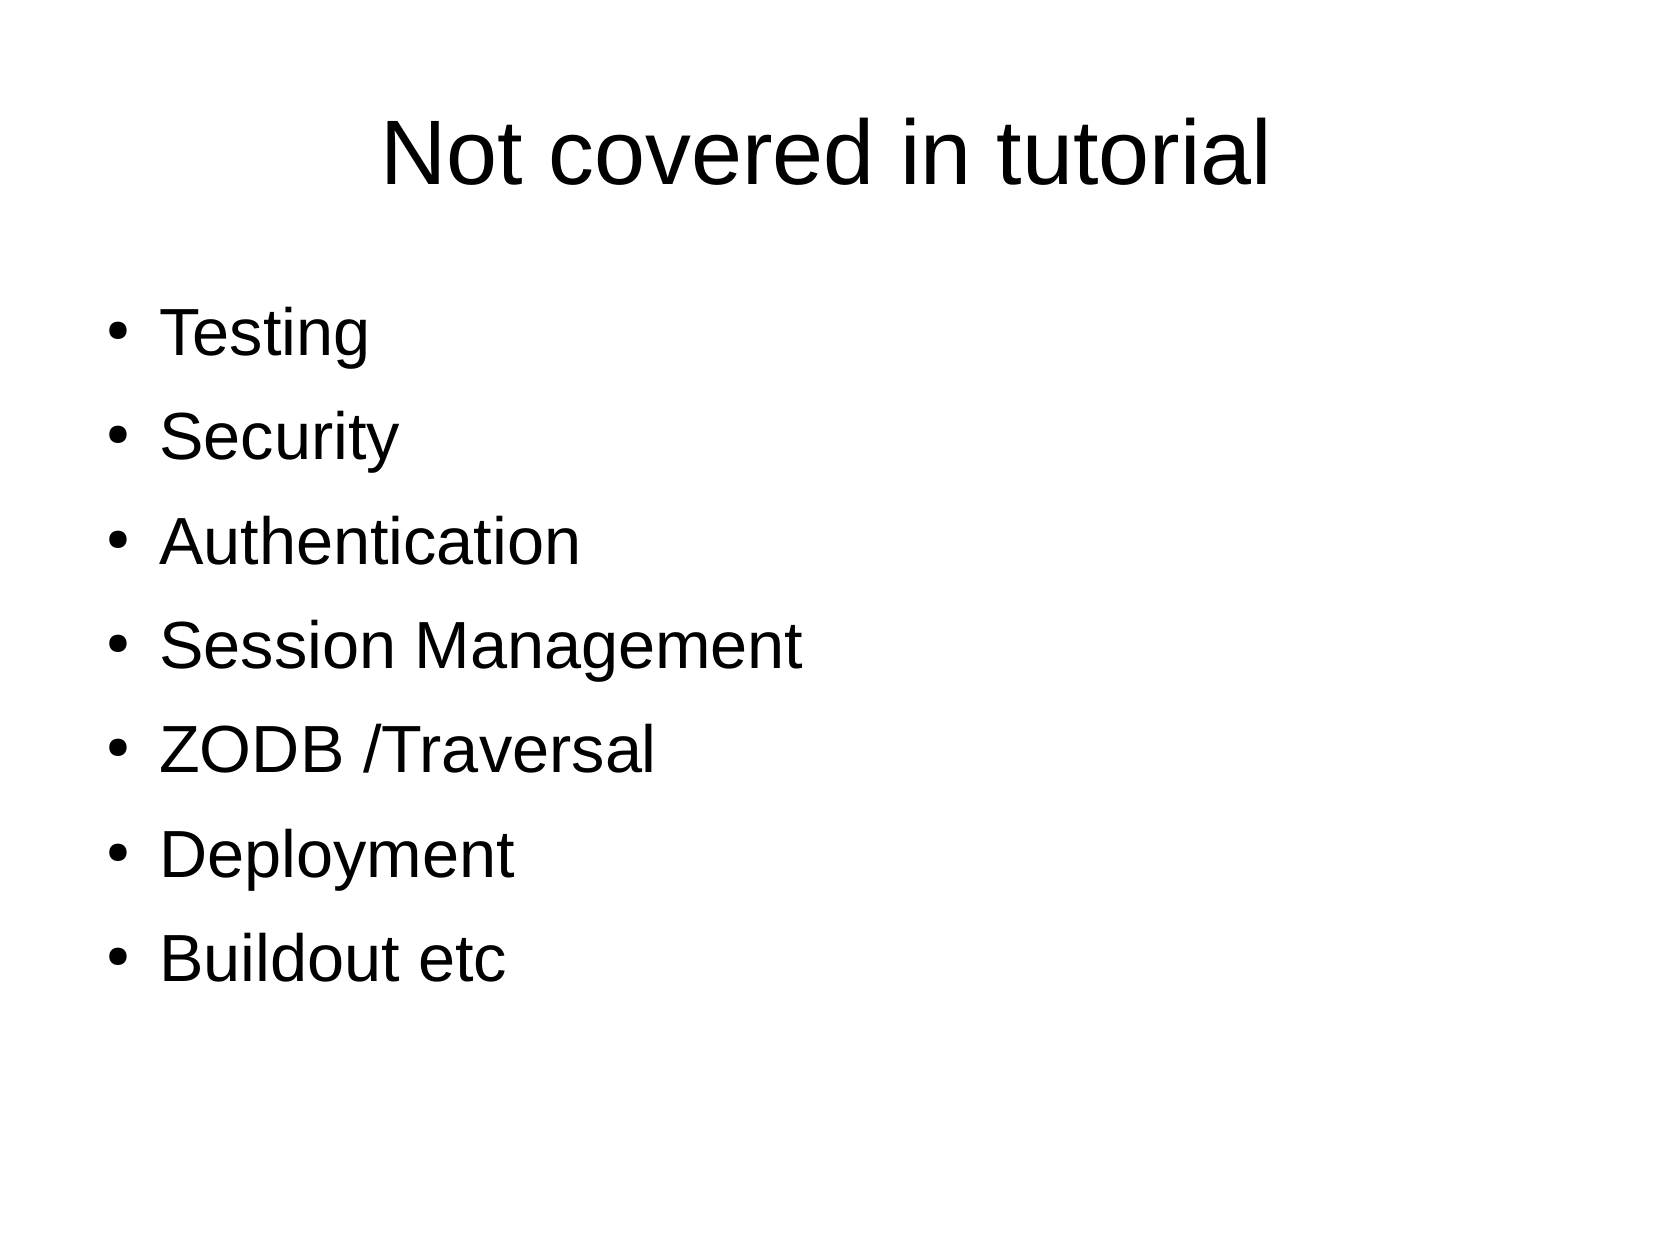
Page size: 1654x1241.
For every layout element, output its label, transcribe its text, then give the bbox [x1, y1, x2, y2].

title Not covered in tutorial [82, 49, 1571, 257]
list Testing Security Authentication Session Management ZODB /Traversal Deployment Buildout etc [88, 295, 1577, 1114]
